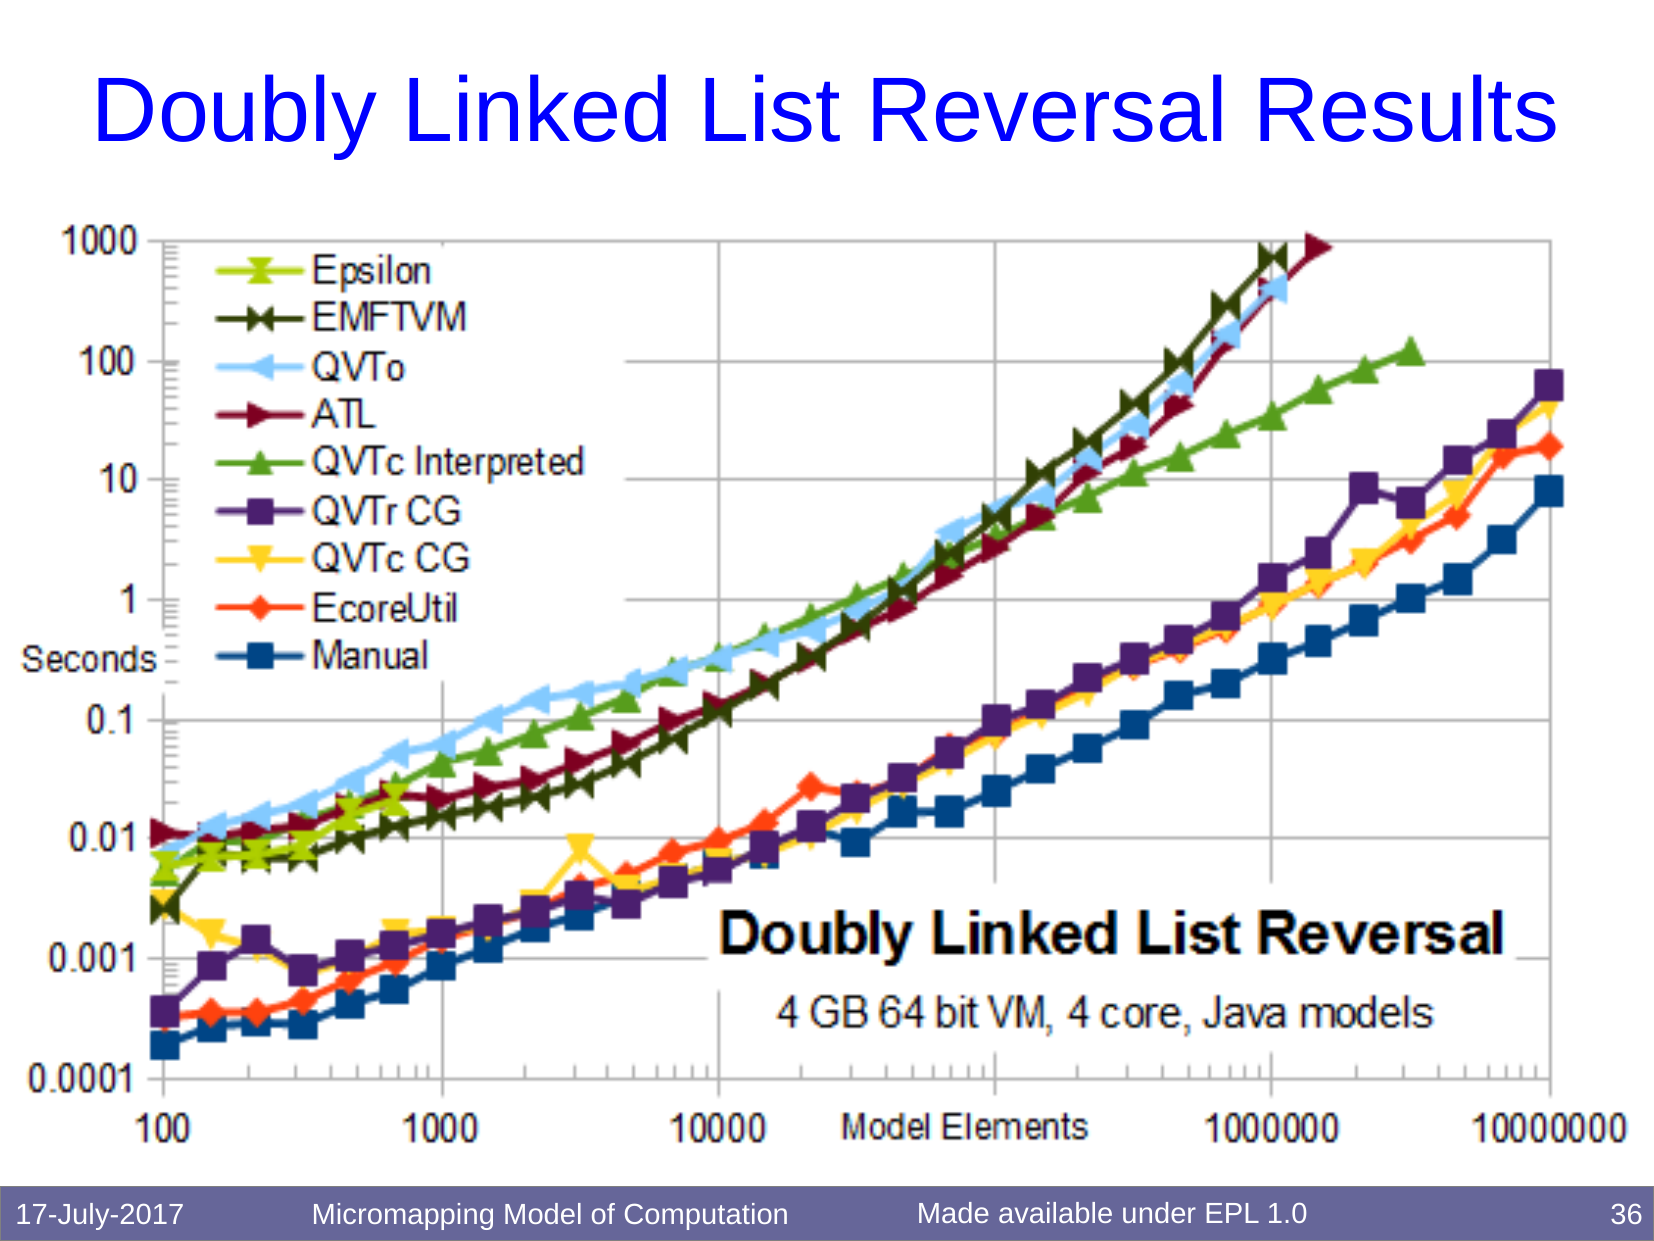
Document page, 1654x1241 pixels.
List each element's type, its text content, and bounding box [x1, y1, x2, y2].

picture [16, 220, 1638, 1155]
title Doubly Linked List Reversal Results [82, 49, 1571, 170]
